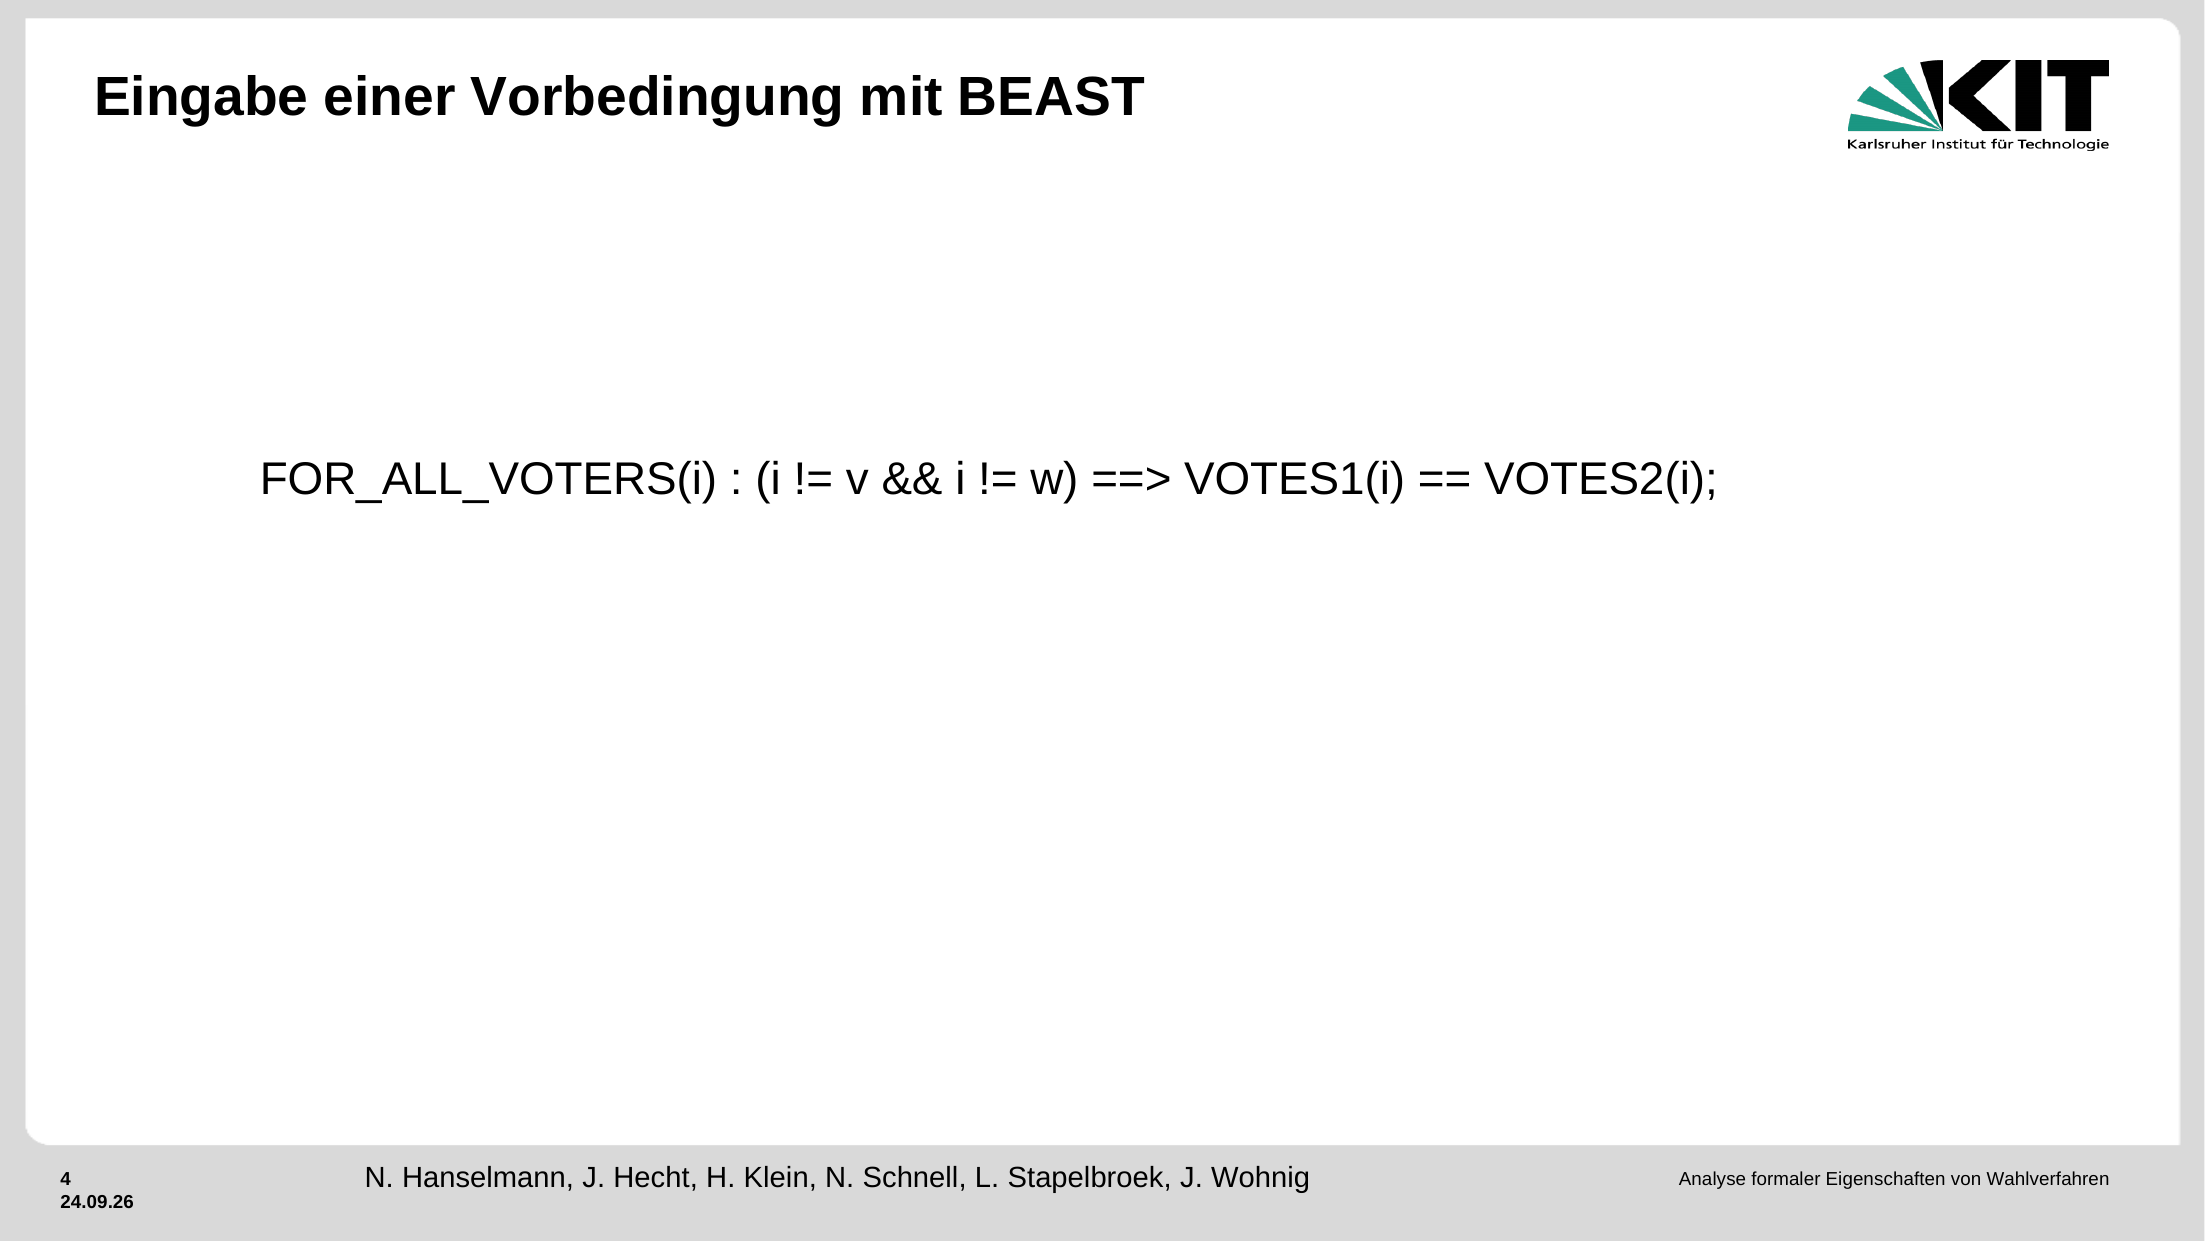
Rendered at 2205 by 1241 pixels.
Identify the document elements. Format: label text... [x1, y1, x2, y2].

title Eingabe einer Vorbedingung mit BEAST [94, 60, 1761, 162]
list FOR_ALL_VOTERS(i) : (i != v && i != w) ==> VOTES1(i) == VOTES2(i); [259, 448, 1749, 579]
picture [0, 0, 2205, 1241]
